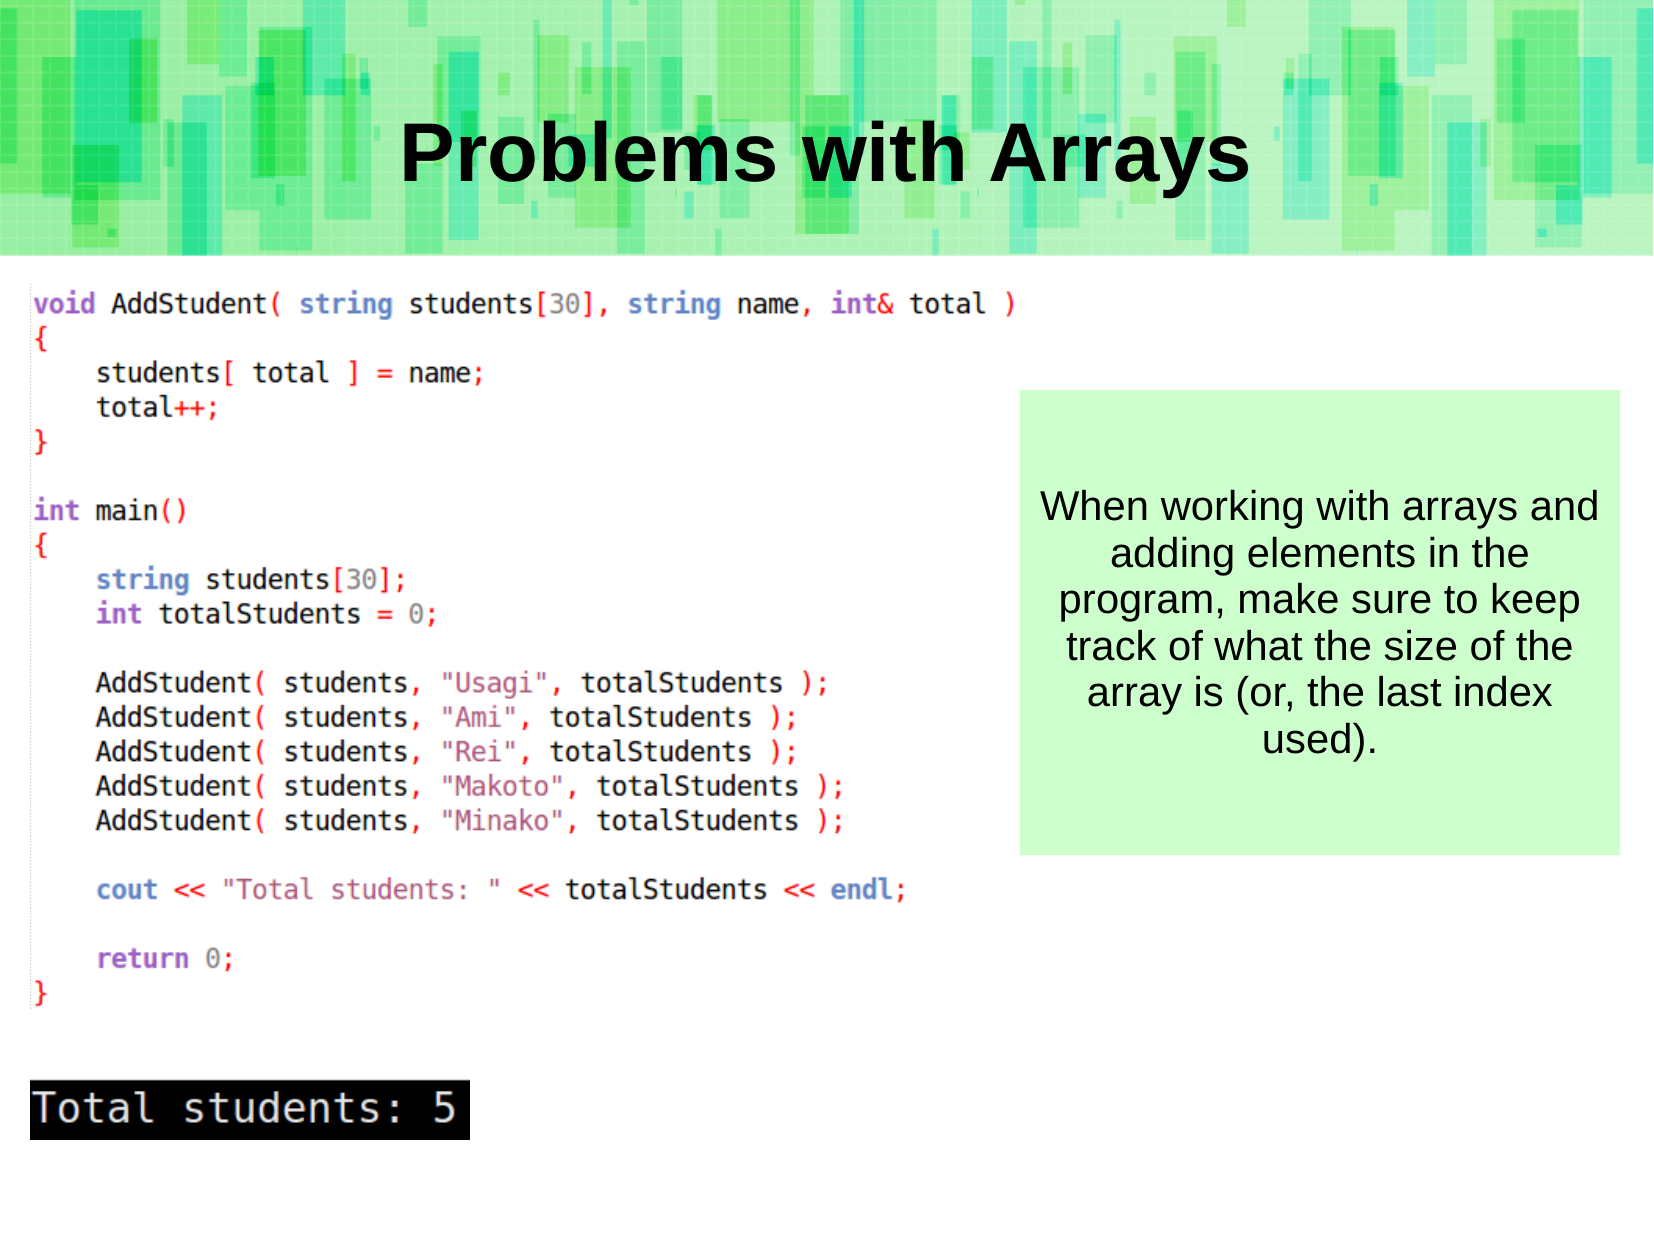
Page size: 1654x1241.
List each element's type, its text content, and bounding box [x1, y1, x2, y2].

picture [0, 0, 1654, 1241]
text_box When working with arrays and adding elements in the program, make sure to keep track of what the size of the array is (or, the last index used). [1020, 390, 1621, 856]
title Problems with Arrays [82, 49, 1571, 257]
